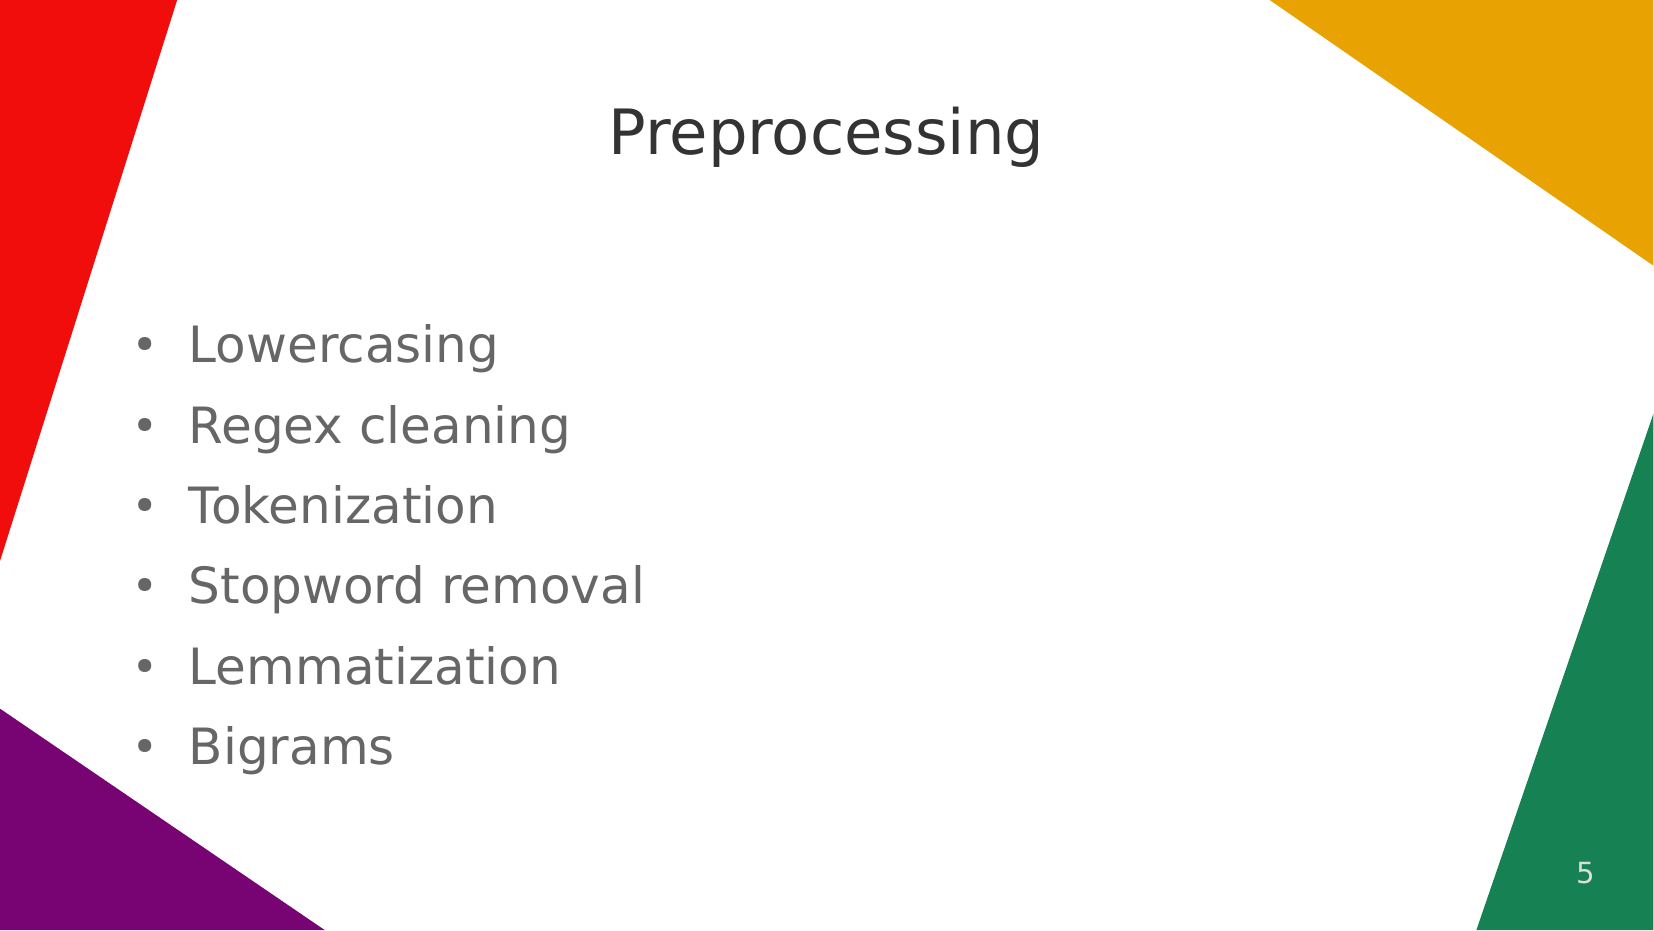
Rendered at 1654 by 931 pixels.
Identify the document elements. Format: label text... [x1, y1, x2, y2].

title Preprocessing [118, 59, 1536, 207]
list Lowercasing Regex cleaning Tokenization Stopword removal Lemmatization Bigrams [118, 236, 1536, 827]
